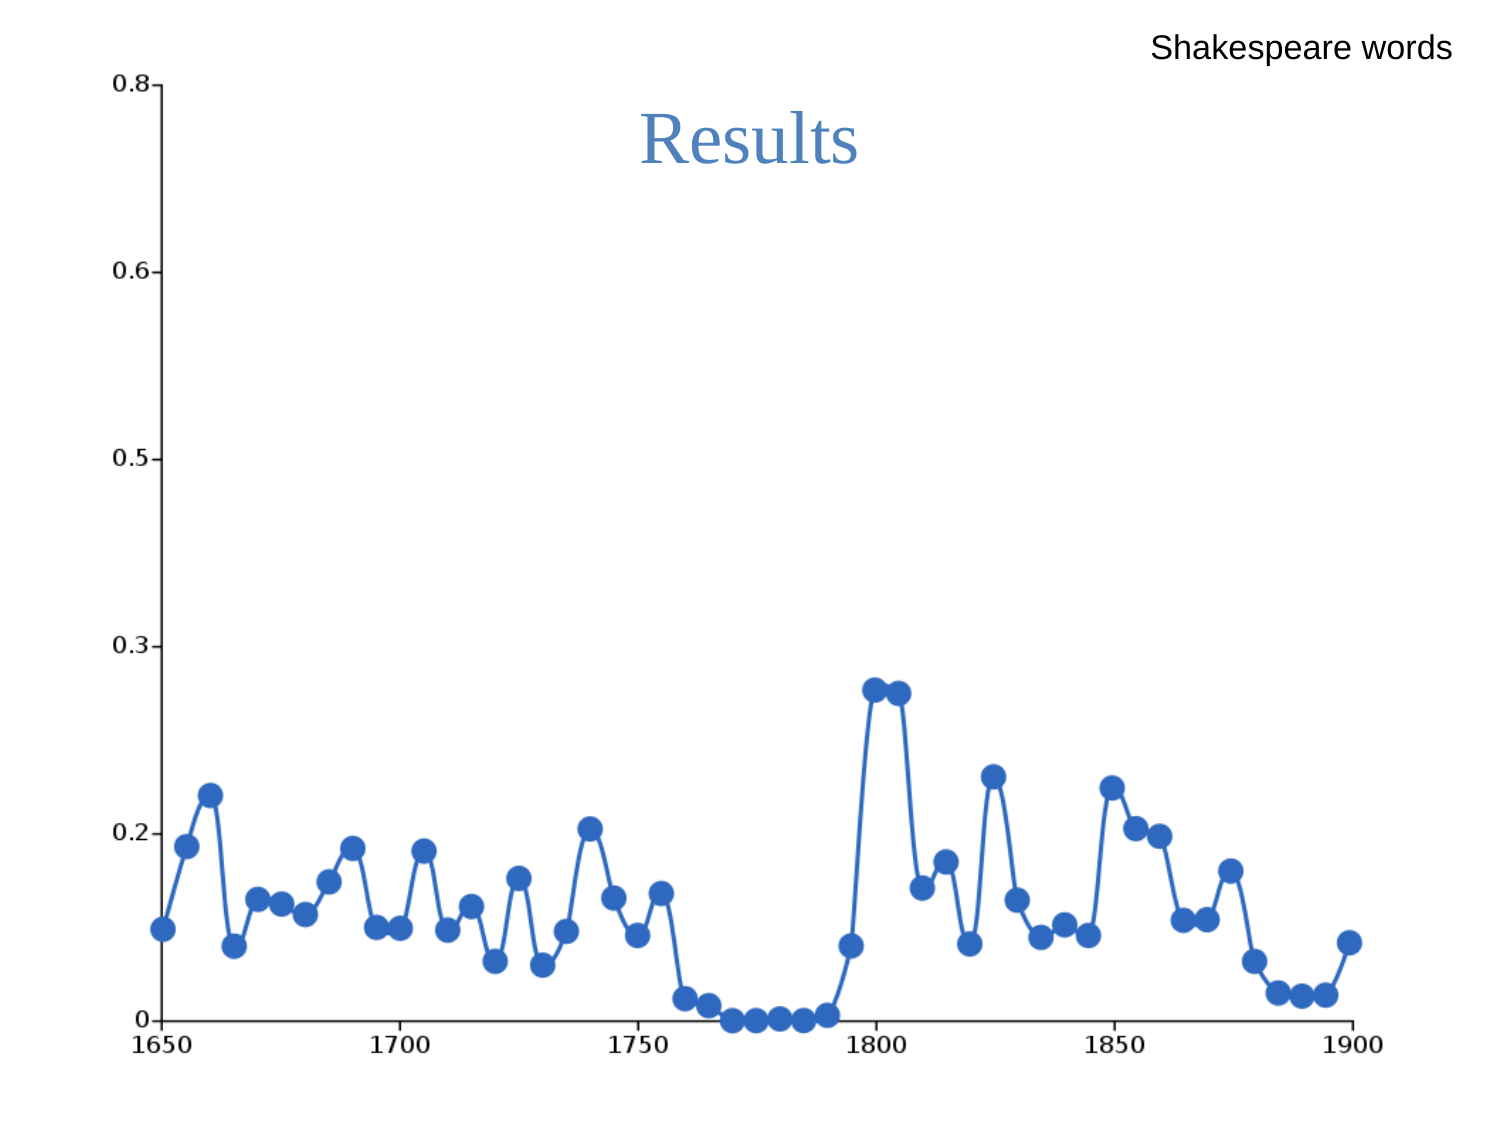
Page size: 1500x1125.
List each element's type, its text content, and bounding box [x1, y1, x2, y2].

title Results [75, 44, 1425, 233]
text_box Shakespeare words [1135, 21, 1479, 79]
picture [95, 233, 1411, 1073]
